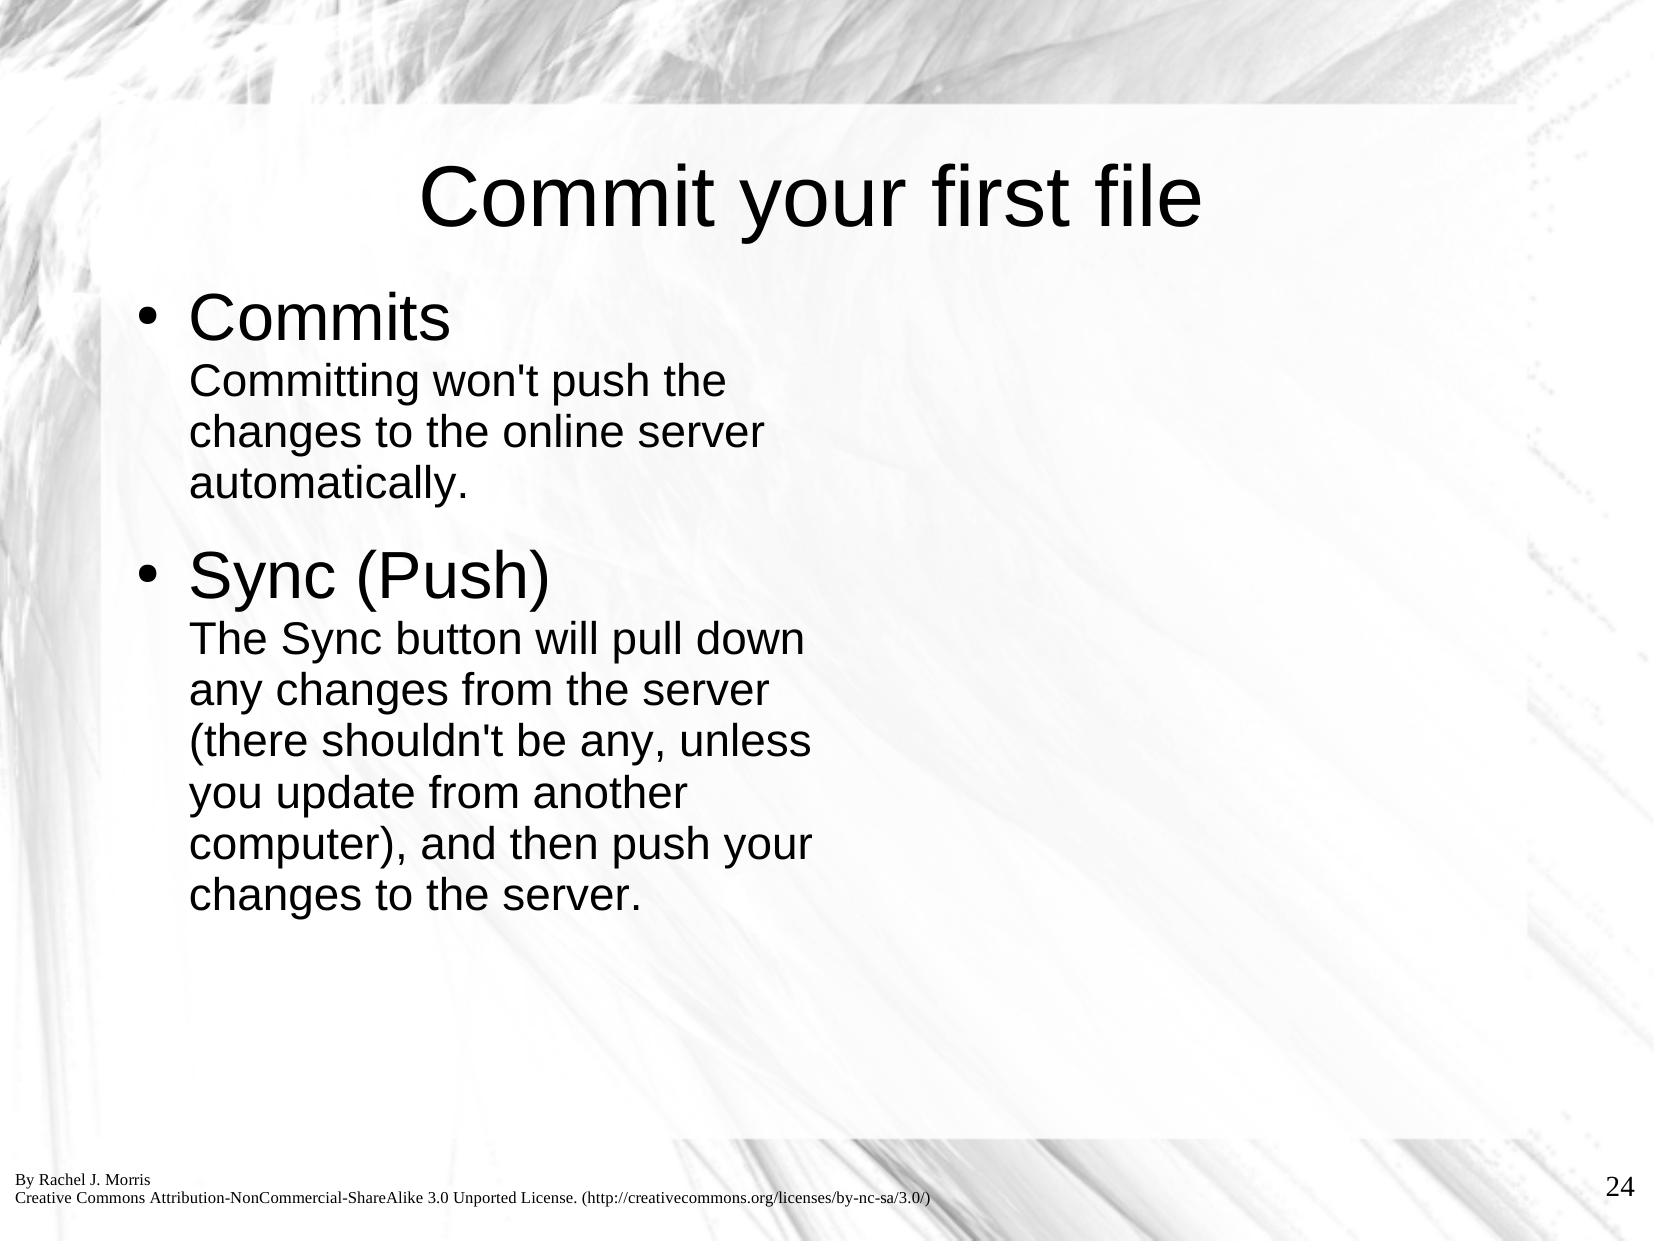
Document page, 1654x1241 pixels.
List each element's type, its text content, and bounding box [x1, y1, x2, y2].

title Commit your first file [118, 112, 1506, 281]
list Commits Committing won't push the changes to the online server automatically. Sync (Push) The Sync button will pull down any changes from the server (there shouldn't be any, unless you update from another computer), and then push your changes to the server. [118, 280, 852, 1000]
picture [0, 0, 1654, 1241]
